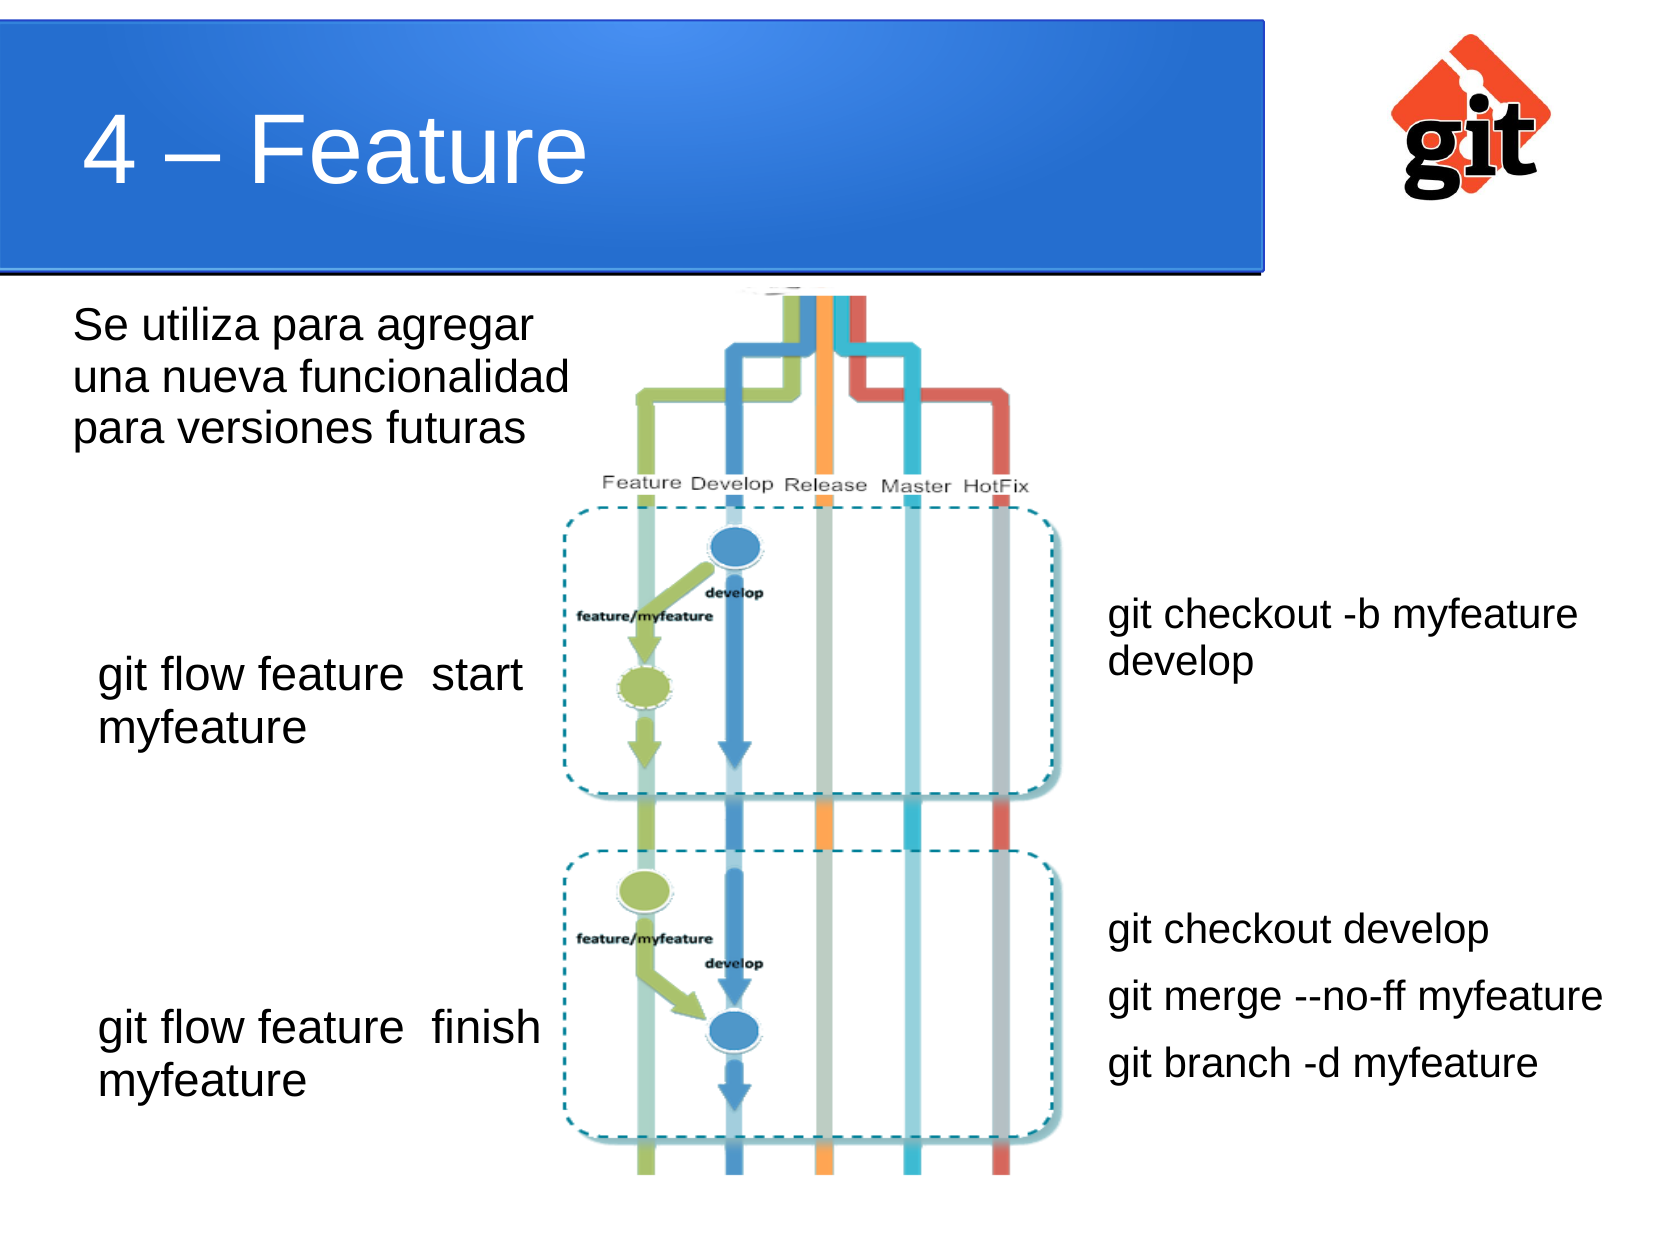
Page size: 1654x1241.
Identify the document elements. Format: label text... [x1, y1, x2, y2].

title 4 – Feature [82, 47, 1235, 252]
list Se utiliza para agregar una nueva funcionalidad para versiones futuras [23, 299, 579, 473]
picture [1387, 34, 1554, 201]
picture [531, 287, 1099, 1194]
list git flow feature start myfeature git flow feature finish myfeature [47, 488, 603, 1111]
list git checkout -b myfeature develop git checkout develop git merge --no-ff myfeature git branch -d myfeature [1062, 377, 1619, 1099]
